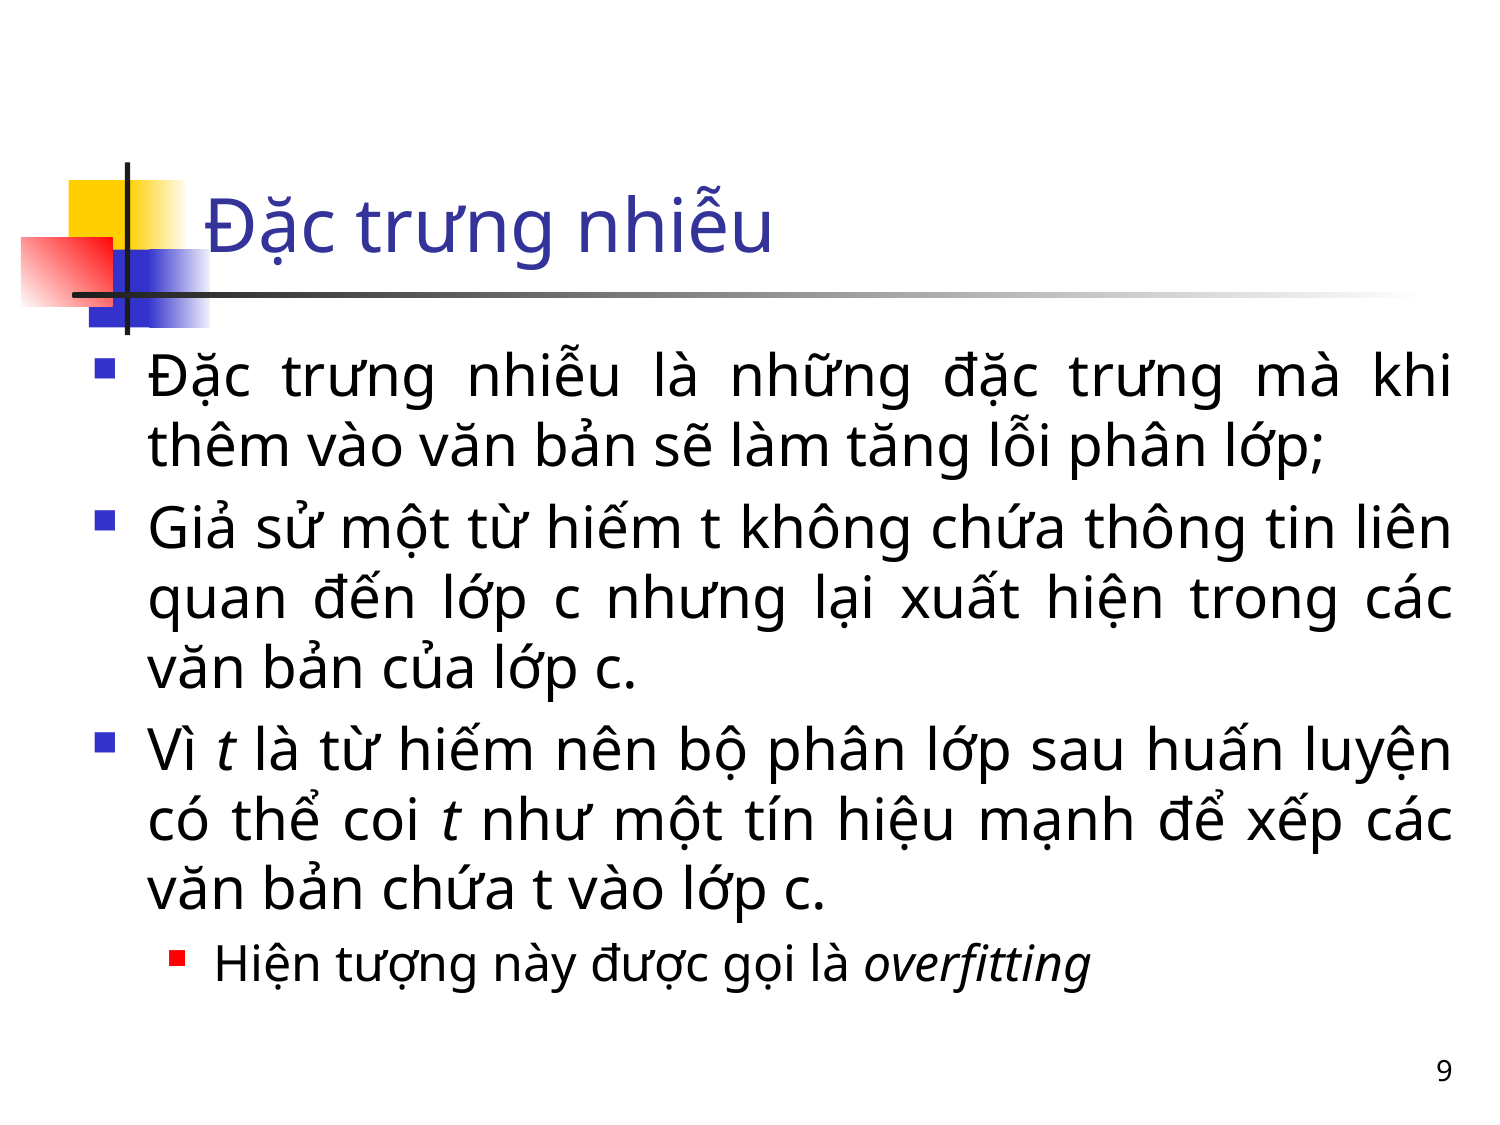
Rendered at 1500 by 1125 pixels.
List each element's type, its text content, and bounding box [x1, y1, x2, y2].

list Đặc trưng nhiễu là những đặc trưng mà khi thêm vào văn bản sẽ làm tăng lỗi phân lớp; Giả sử một từ hiếm t không chứa thông tin liên quan đến lớp c nhưng lại xuất hiện trong các văn bản của lớp c. Vì t là từ hiếm nên bộ phân lớp sau huấn luyện có thể coi t như một tín hiệu mạnh để xếp các văn bản chứa t vào lớp c. Hiện tượng này được gọi là overfitting [76, 331, 1469, 1100]
slide_number <number> [1155, 1024, 1468, 1100]
title Đặc trưng nhiễu [188, 35, 1468, 275]
